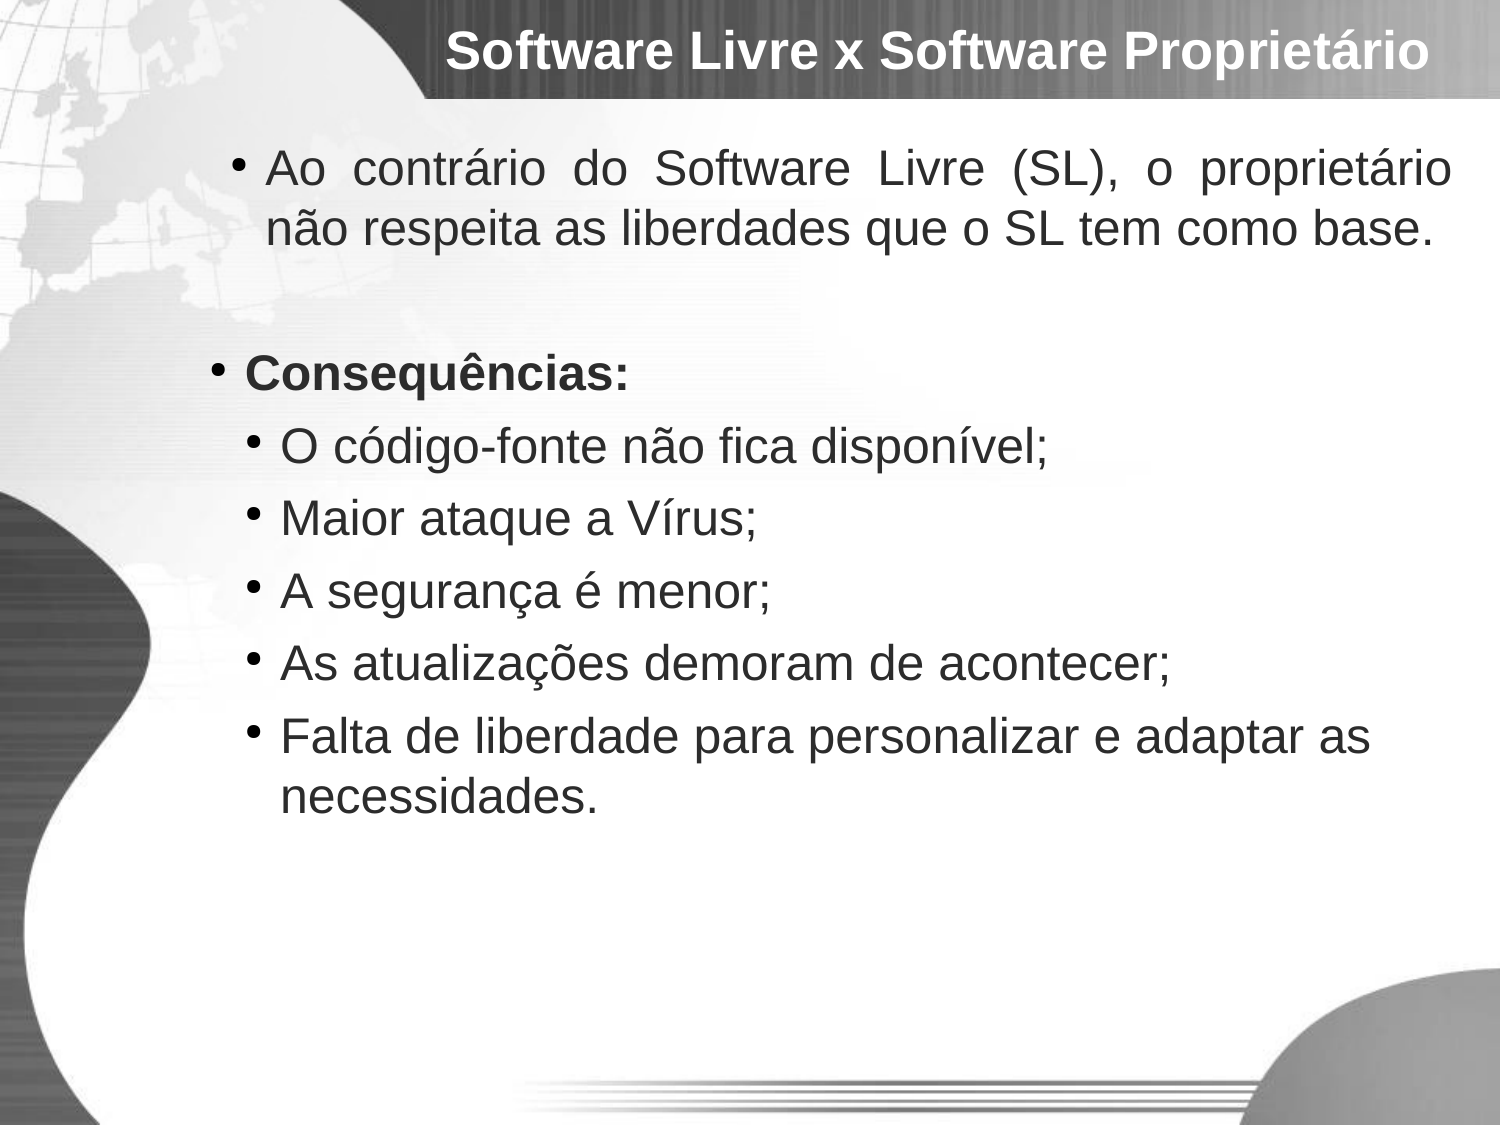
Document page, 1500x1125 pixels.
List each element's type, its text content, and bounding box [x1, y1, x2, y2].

list Ao contrário do Software Livre (SL), o proprietário não respeita as liberdades que o SL tem como base. Consequências: O código-fonte não fica disponível; Maior ataque a Vírus; A segurança é menor; As atualizações demoram de acontecer; Falta de liberdade para personalizar e adaptar as necessidades. [159, 128, 1468, 1086]
picture [0, 0, 1500, 1125]
title Software Livre x Software Proprietário [430, 0, 1489, 105]
